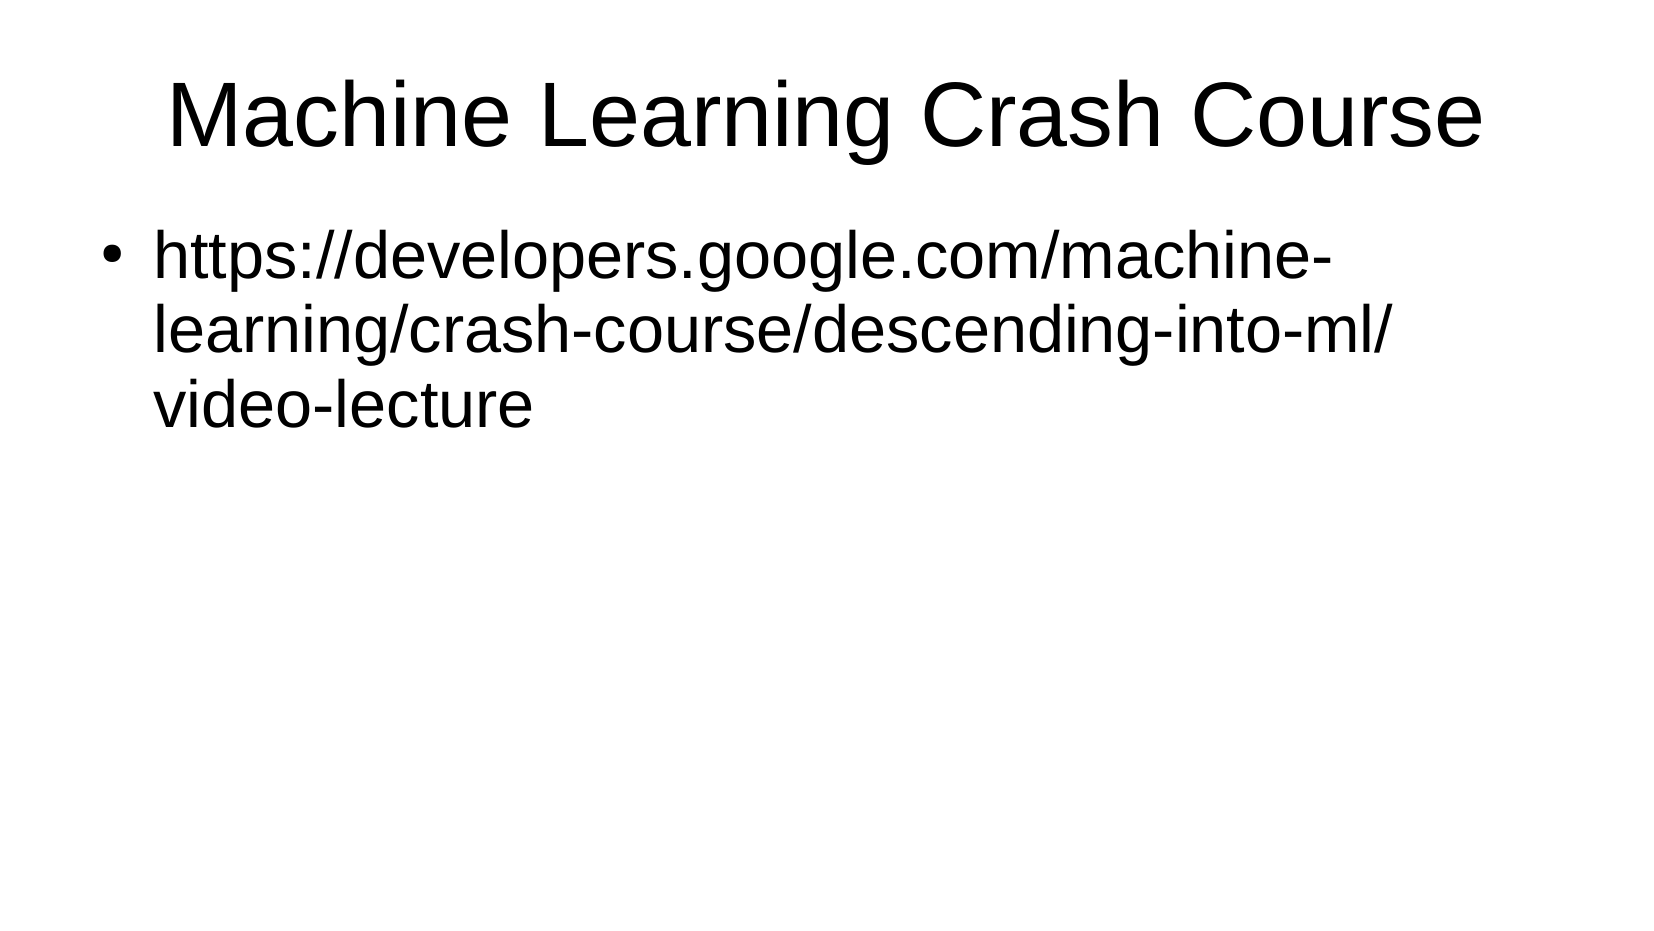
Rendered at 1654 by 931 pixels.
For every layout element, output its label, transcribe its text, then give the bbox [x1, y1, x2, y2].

title Machine Learning Crash Course [82, 37, 1571, 193]
list https://developers.google.com/machine-learning/crash-course/descending-into-ml/video-lecture [82, 217, 1571, 758]
